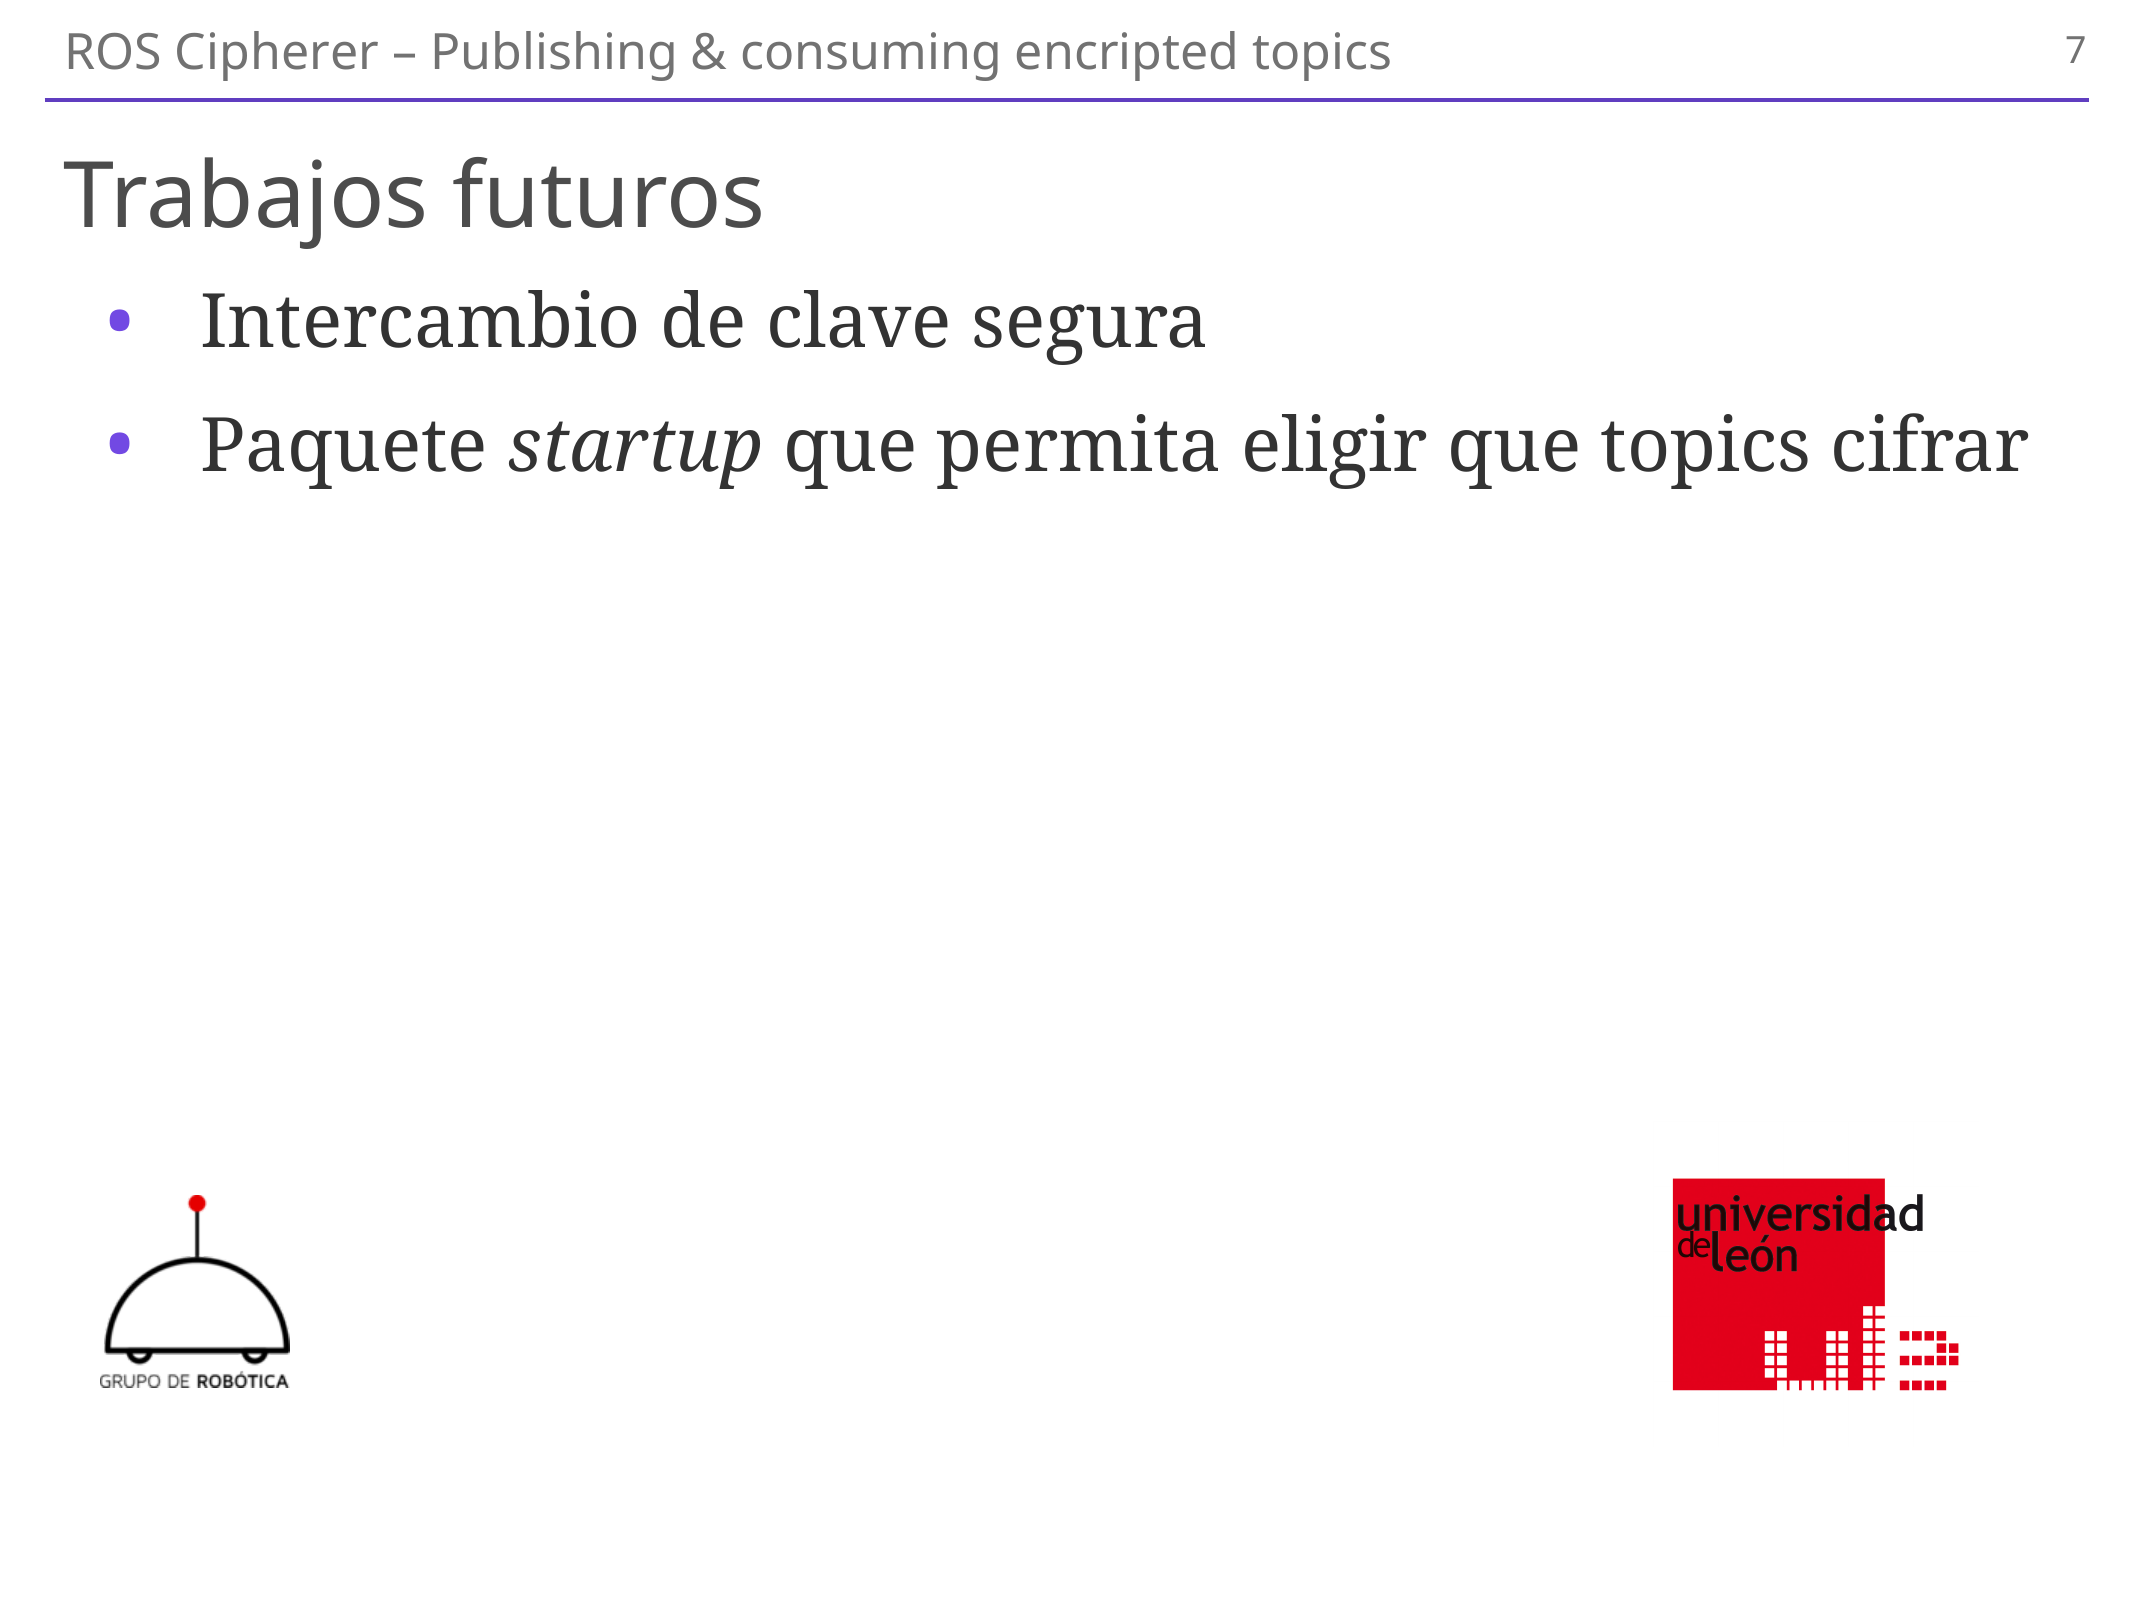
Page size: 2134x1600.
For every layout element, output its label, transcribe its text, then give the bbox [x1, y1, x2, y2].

title Trabajos futuros [29, 118, 2097, 265]
text_box ROS Cipherer – Publishing & consuming encripted topics [37, 9, 2021, 91]
list Intercambio de clave segura Paquete startup que permita eligir que topics cifrar [54, 272, 2098, 1559]
